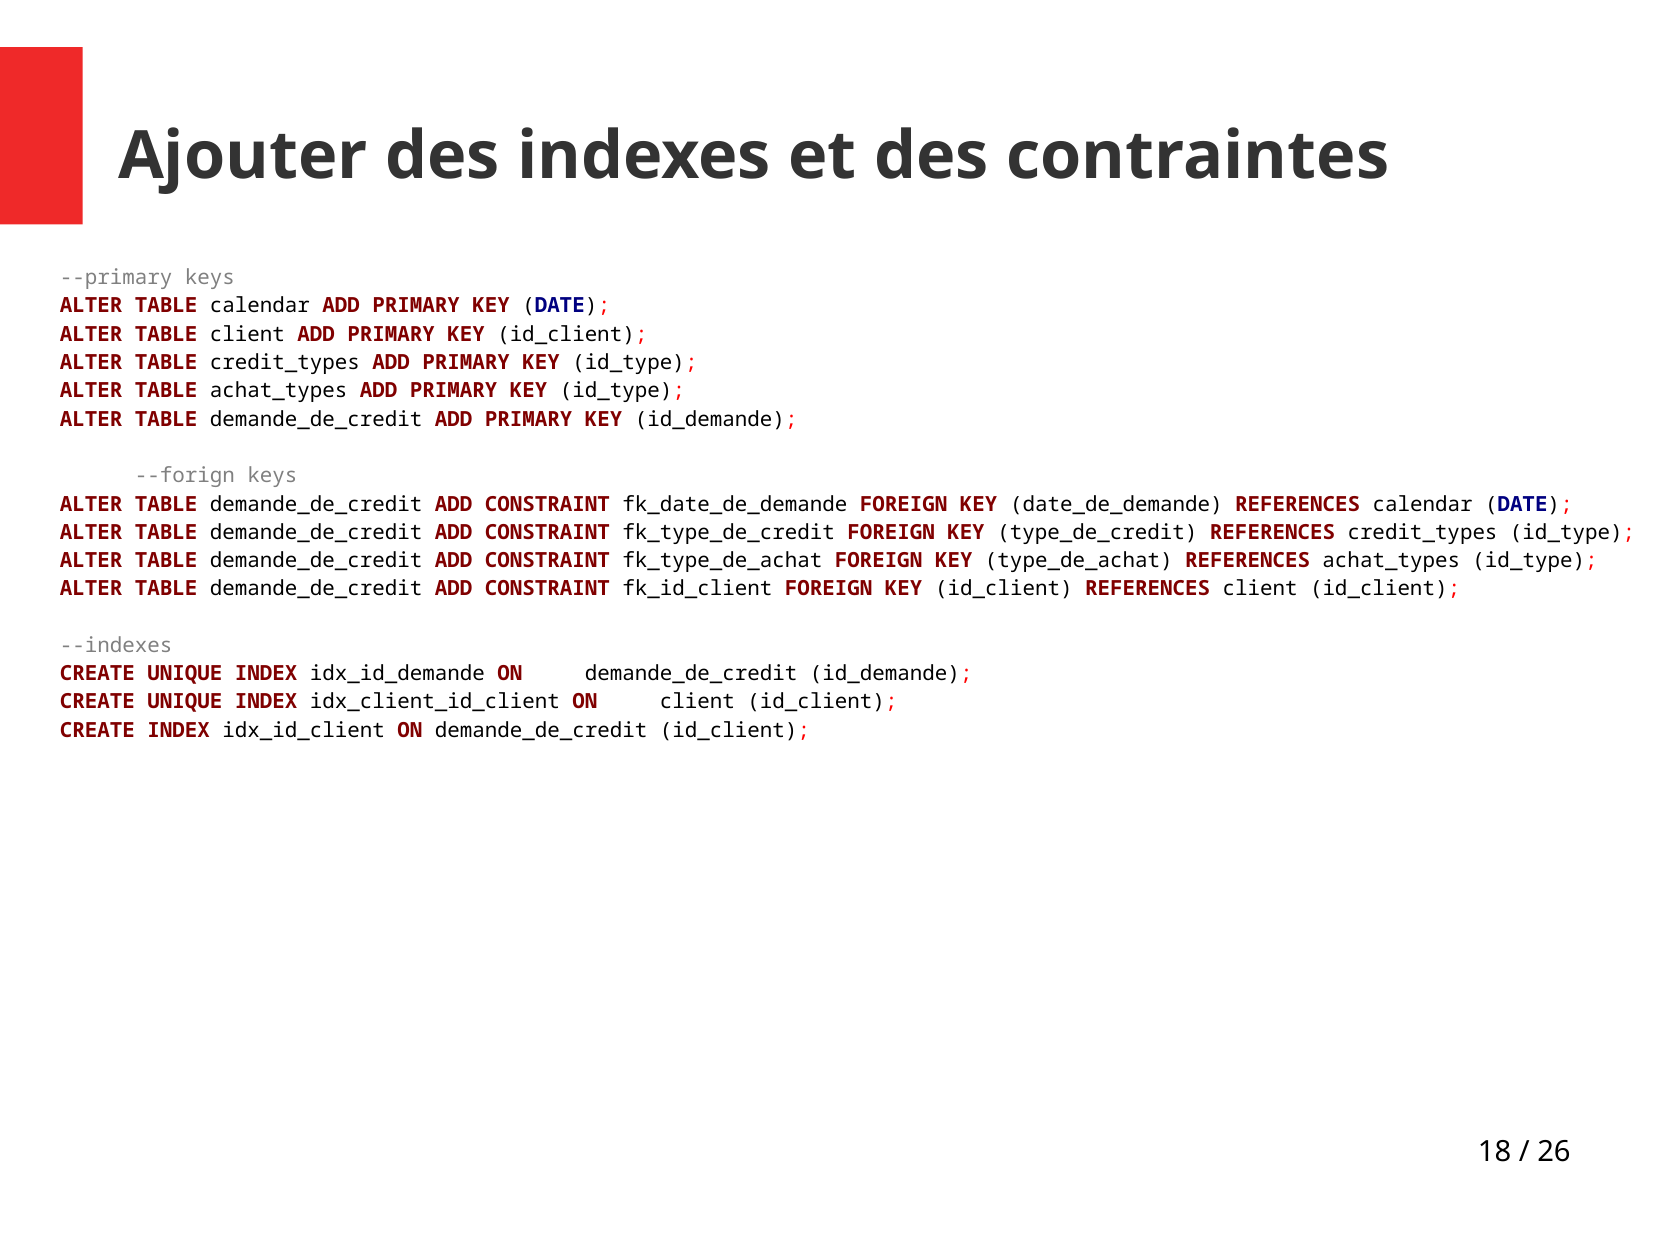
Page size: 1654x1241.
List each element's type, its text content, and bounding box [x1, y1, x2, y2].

title Ajouter des indexes et des contraintes [118, 49, 1606, 255]
text_box --primary keys ALTER TABLE calendar ADD PRIMARY KEY (DATE); ALTER TABLE client ADD PRIMARY KEY (id_client); ALTER TABLE credit_types ADD PRIMARY KEY (id_type); ALTER TABLE achat_types ADD PRIMARY KEY (id_type); ALTER TABLE demande_de_credit ADD PRIMARY KEY (id_demande); --forign keys ALTER TABLE demande_de_credit ADD CONSTRAINT fk_date_de_demande FOREIGN KEY (date_de_demande) REFERENCES calendar (DATE); ALTER TABLE demande_de_credit ADD CONSTRAINT fk_type_de_credit FOREIGN KEY (type_de_credit) REFERENCES credit_types (id_type); ALTER TABLE demande_de_credit ADD CONSTRAINT fk_type_de_achat FOREIGN KEY (type_de_achat) REFERENCES achat_types (id_type); ALTER TABLE demande_de_credit ADD CONSTRAINT fk_id_client FOREIGN KEY (id_client) REFERENCES client (id_client); --indexes CREATE UNIQUE INDEX idx_id_demande ON demande_de_credit (id_demande); CREATE UNIQUE INDEX idx_client_id_client ON client (id_client); CREATE INDEX idx_id_client ON demande_de_credit (id_client); [45, 255, 1654, 683]
